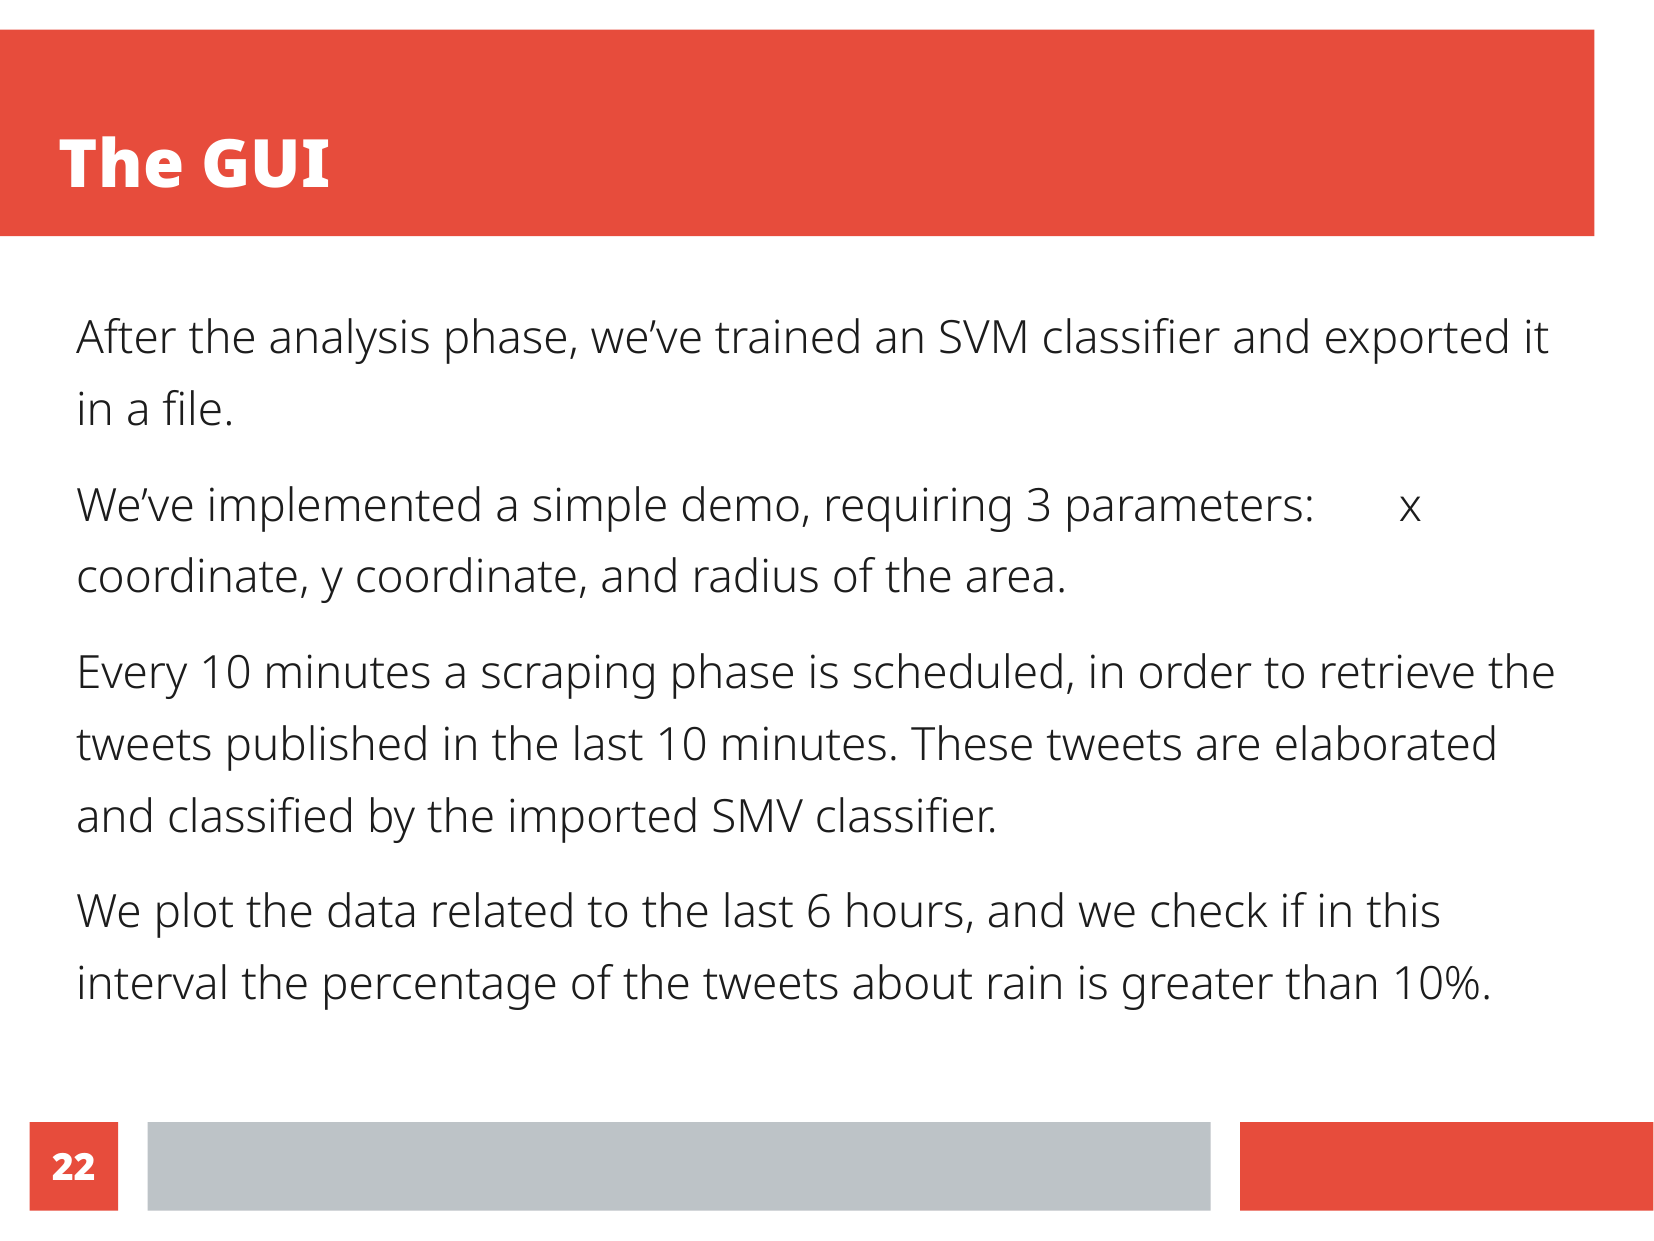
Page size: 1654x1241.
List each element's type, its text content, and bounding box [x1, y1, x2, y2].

title The GUI [59, 59, 1595, 207]
text_box After the analysis phase, we’ve trained an SVM classifier and exported it in a file. We’ve implemented a simple demo, requiring 3 parameters: x coordinate, y coordinate, and radius of the area. Every 10 minutes a scraping phase is scheduled, in order to retrieve the tweets published in the last 10 minutes. These tweets are elaborated and classified by the imported SMV classifier. We plot the data related to the last 6 hours, and we check if in this interval the percentage of the tweets about rain is greater than 10%. [76, 295, 1582, 898]
